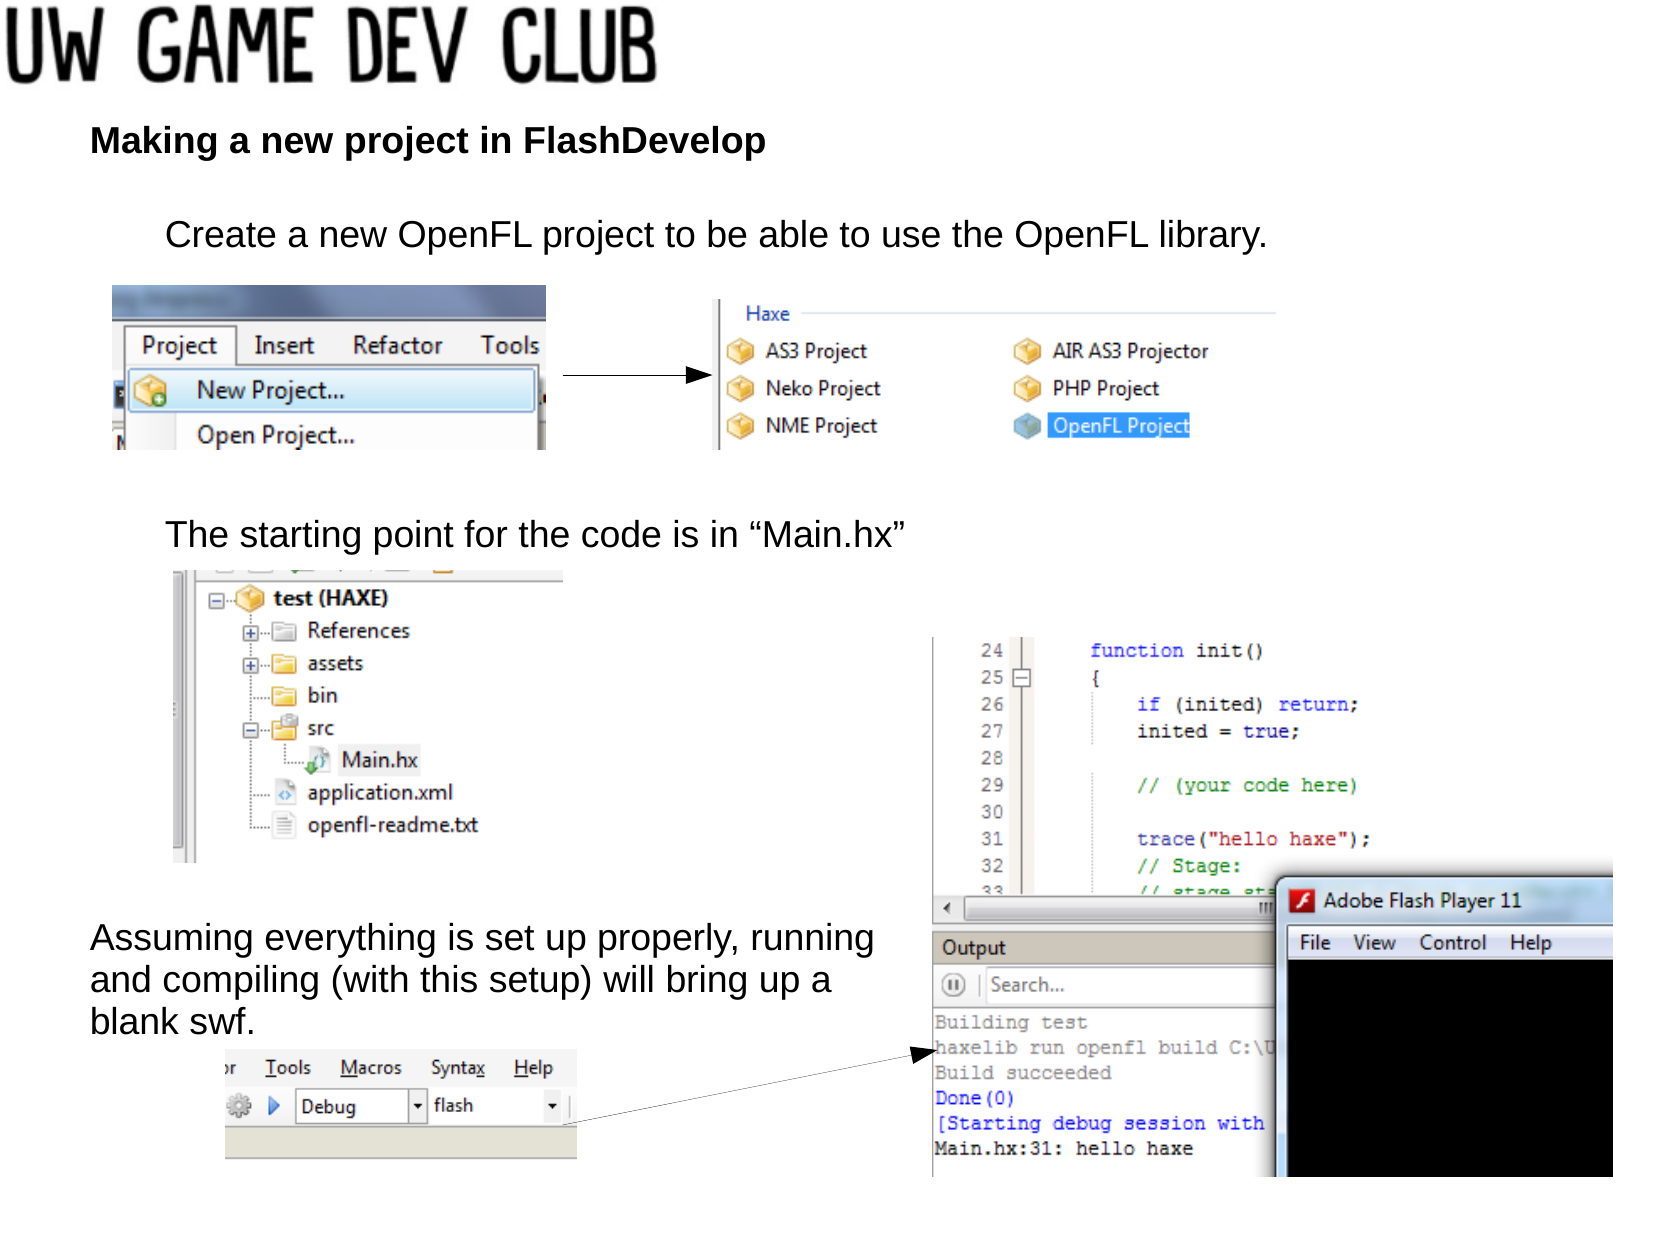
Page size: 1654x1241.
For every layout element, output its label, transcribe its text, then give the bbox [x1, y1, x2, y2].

picture [712, 299, 1276, 451]
picture [225, 1051, 577, 1227]
picture [0, 0, 674, 94]
text_box Making a new project in FlashDevelop [75, 112, 1163, 171]
text_box Create a new OpenFL project to be able to use the OpenFL library. [150, 205, 1426, 263]
picture [932, 637, 1613, 1177]
picture [173, 570, 563, 863]
picture [112, 285, 546, 451]
text_box The starting point for the code is in “Main.hx” [150, 505, 938, 563]
text_box Assuming everything is set up properly, running and compiling (with this setup) will bring up a blank swf. [75, 909, 901, 1051]
